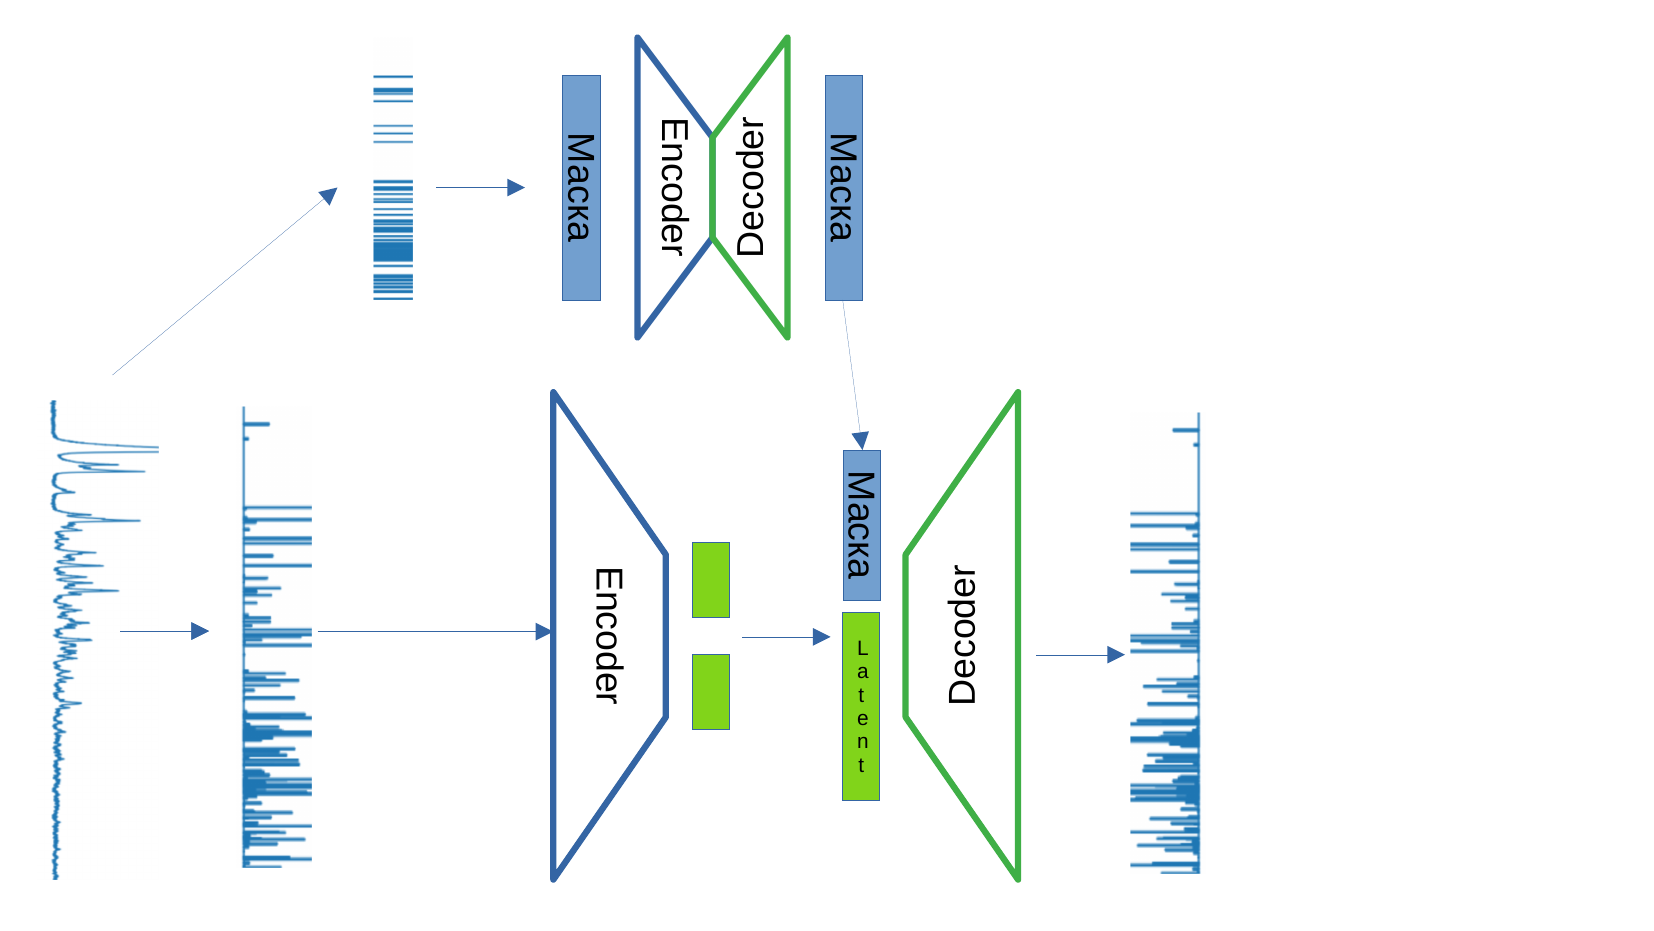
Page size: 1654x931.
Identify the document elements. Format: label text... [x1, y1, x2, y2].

text_box [692, 542, 730, 618]
picture [373, 37, 413, 301]
picture [236, 406, 312, 868]
picture [37, 400, 159, 880]
text_box [692, 654, 730, 730]
text_box Маска [562, 75, 601, 301]
picture [1130, 412, 1206, 874]
text_box Latent [842, 612, 880, 801]
text_box Маска [825, 75, 863, 301]
text_box Маска [843, 450, 881, 601]
